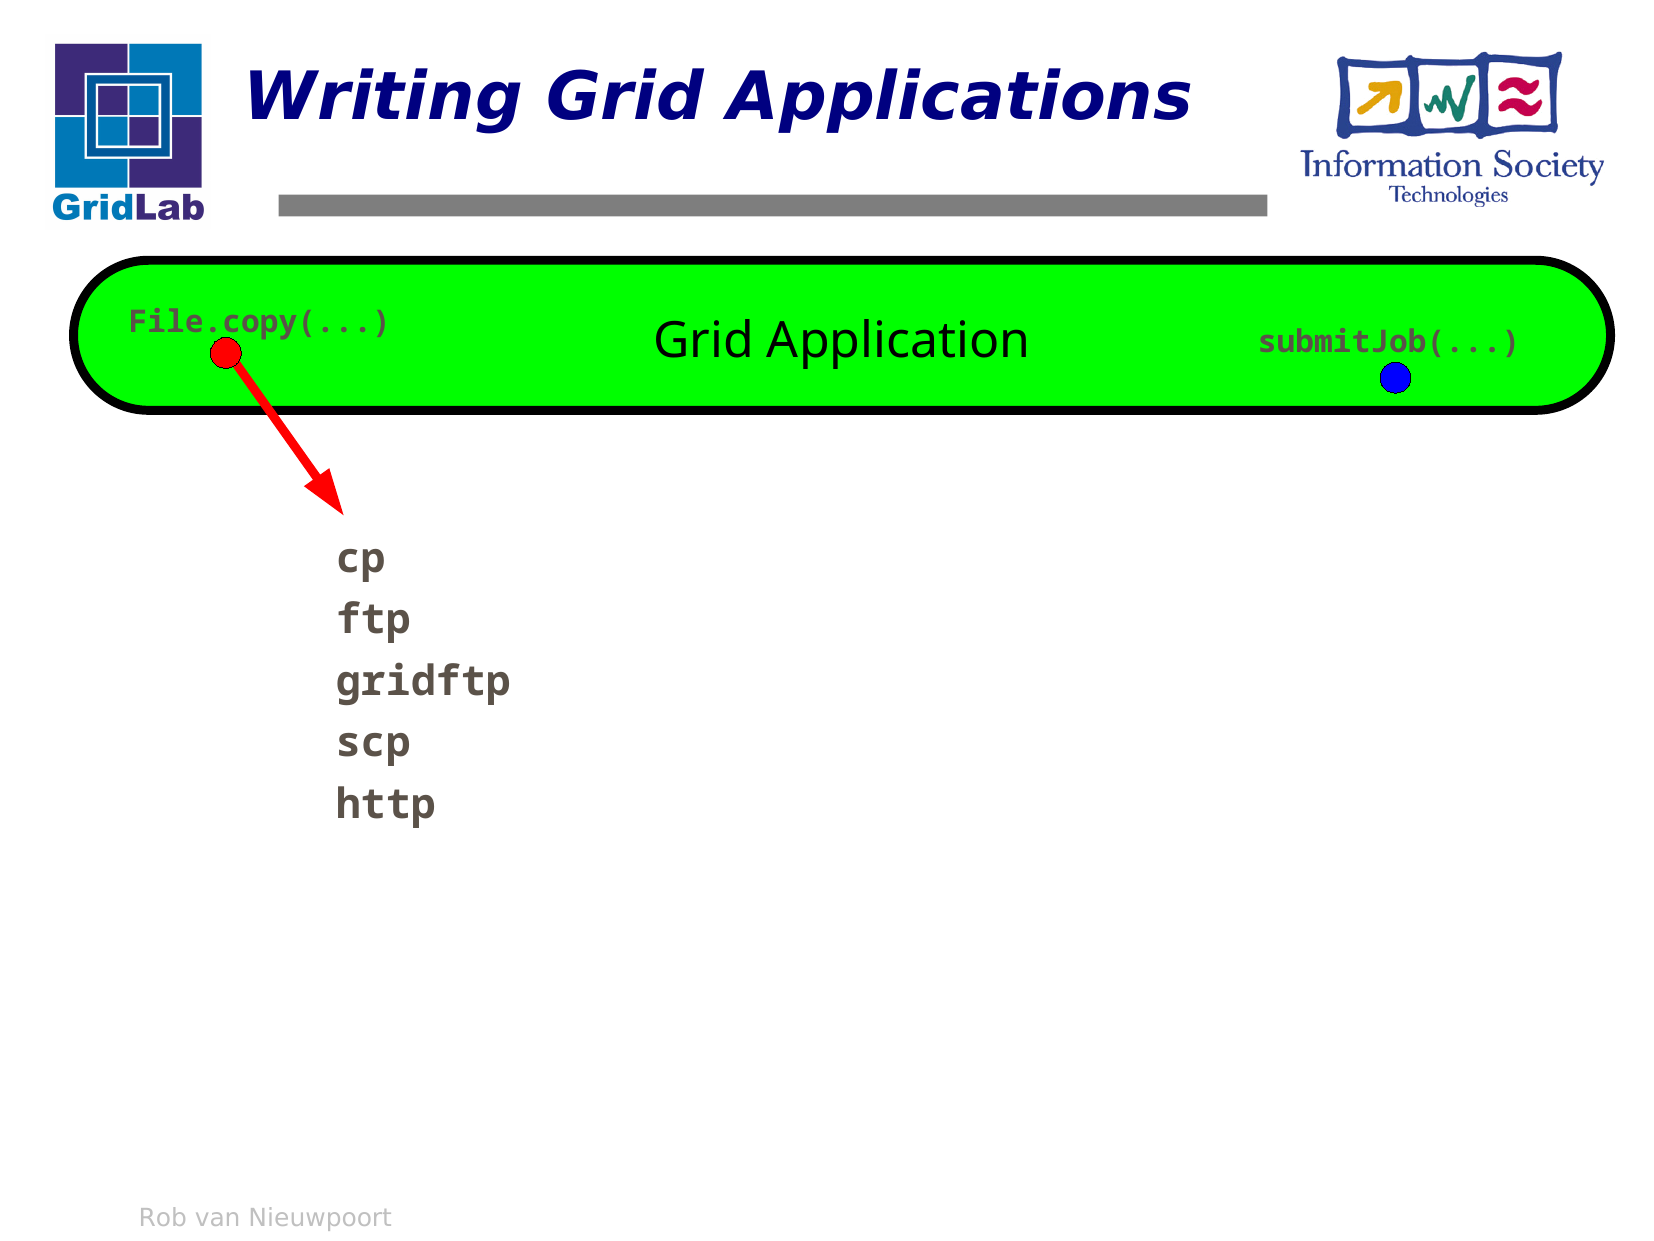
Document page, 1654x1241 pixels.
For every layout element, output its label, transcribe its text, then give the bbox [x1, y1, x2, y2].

text_box cp ftp gridftp scp http [335, 522, 511, 816]
picture [45, 34, 211, 230]
title Writing Grid Applications [243, 0, 1280, 187]
text_box File.copy(...) [128, 295, 392, 332]
text_box [1380, 362, 1411, 394]
text_box [210, 337, 242, 369]
text_box Grid Application [73, 260, 1611, 411]
text_box submitJob(...) [1257, 315, 1521, 352]
picture [1293, 34, 1611, 214]
